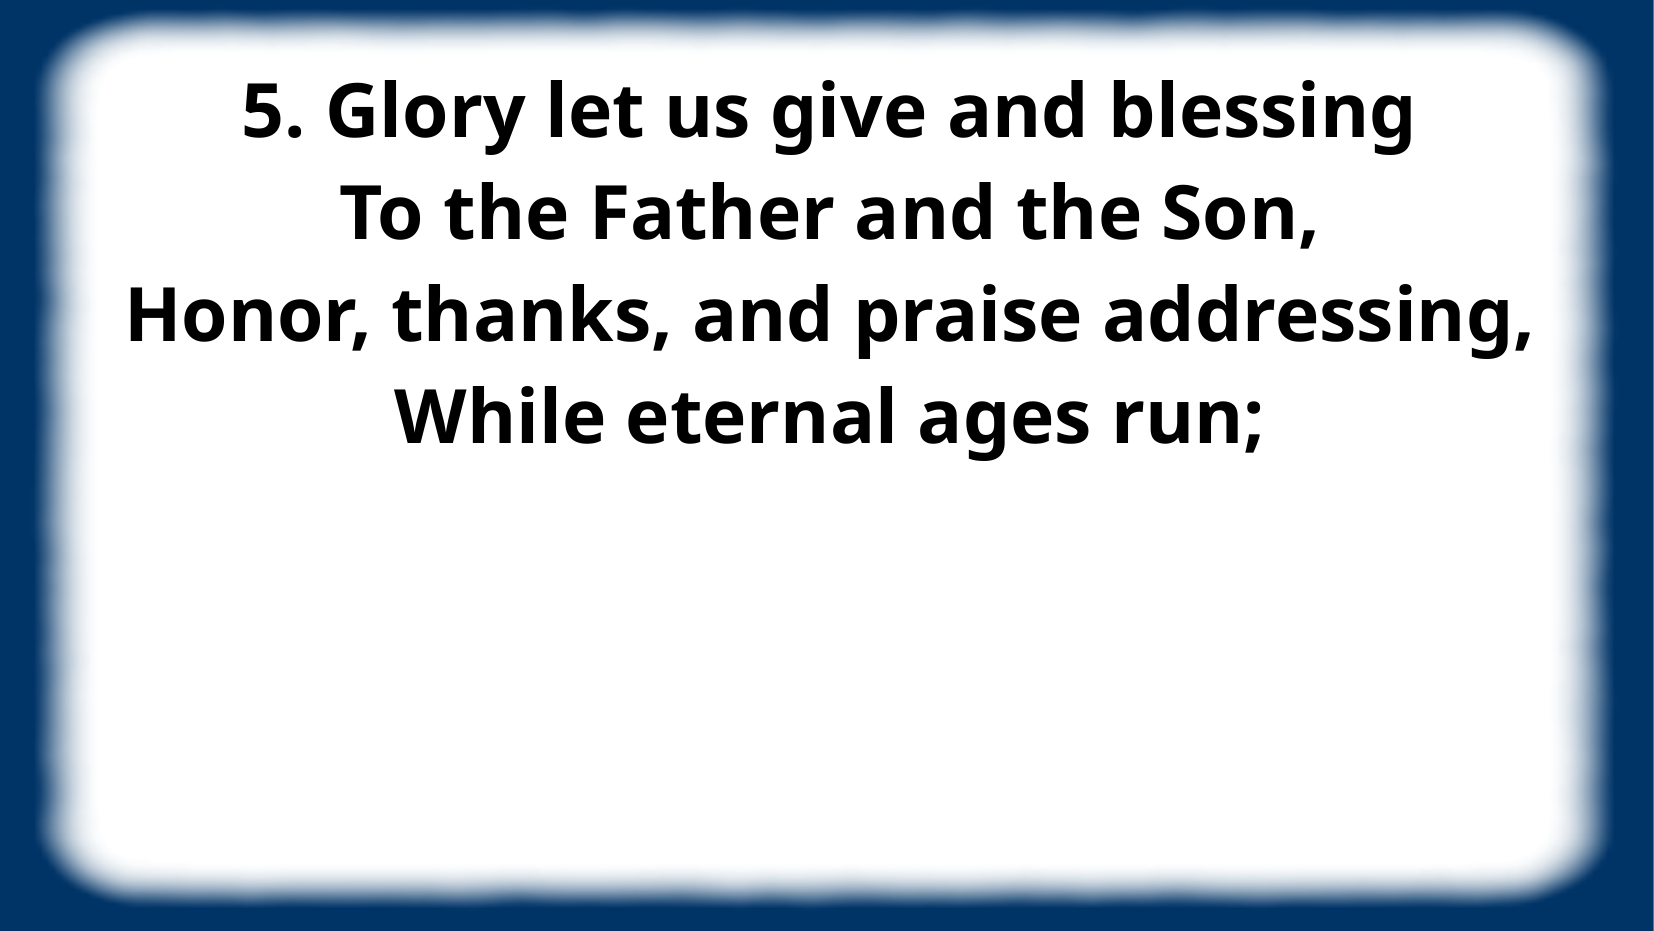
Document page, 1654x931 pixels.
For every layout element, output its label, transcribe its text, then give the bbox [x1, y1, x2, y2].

text_box 5. Glory let us give and blessing To the Father and the Son, Honor, thanks, and praise addressing, While eternal ages run; [95, 49, 1566, 485]
picture [0, 0, 1654, 931]
